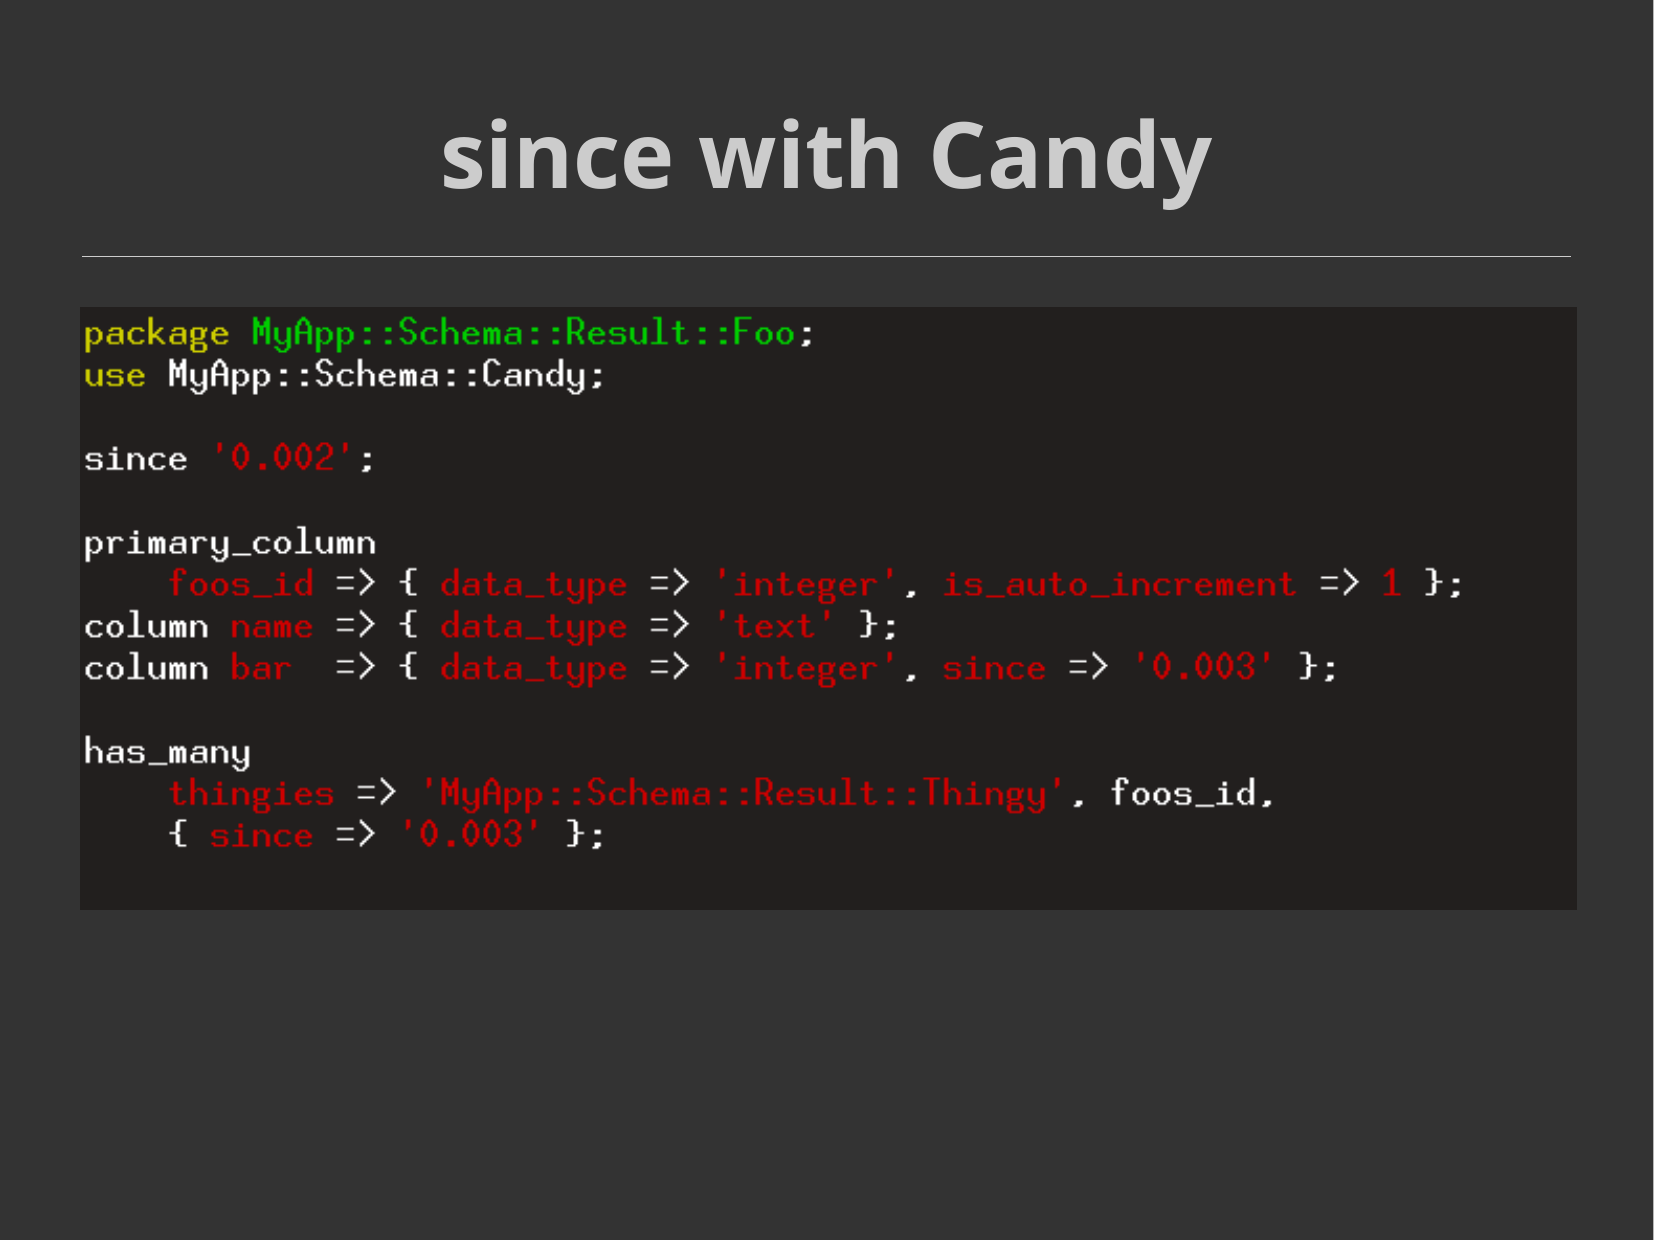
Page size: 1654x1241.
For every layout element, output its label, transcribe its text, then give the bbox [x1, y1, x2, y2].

picture [80, 307, 1577, 910]
title since with Candy [82, 49, 1571, 257]
